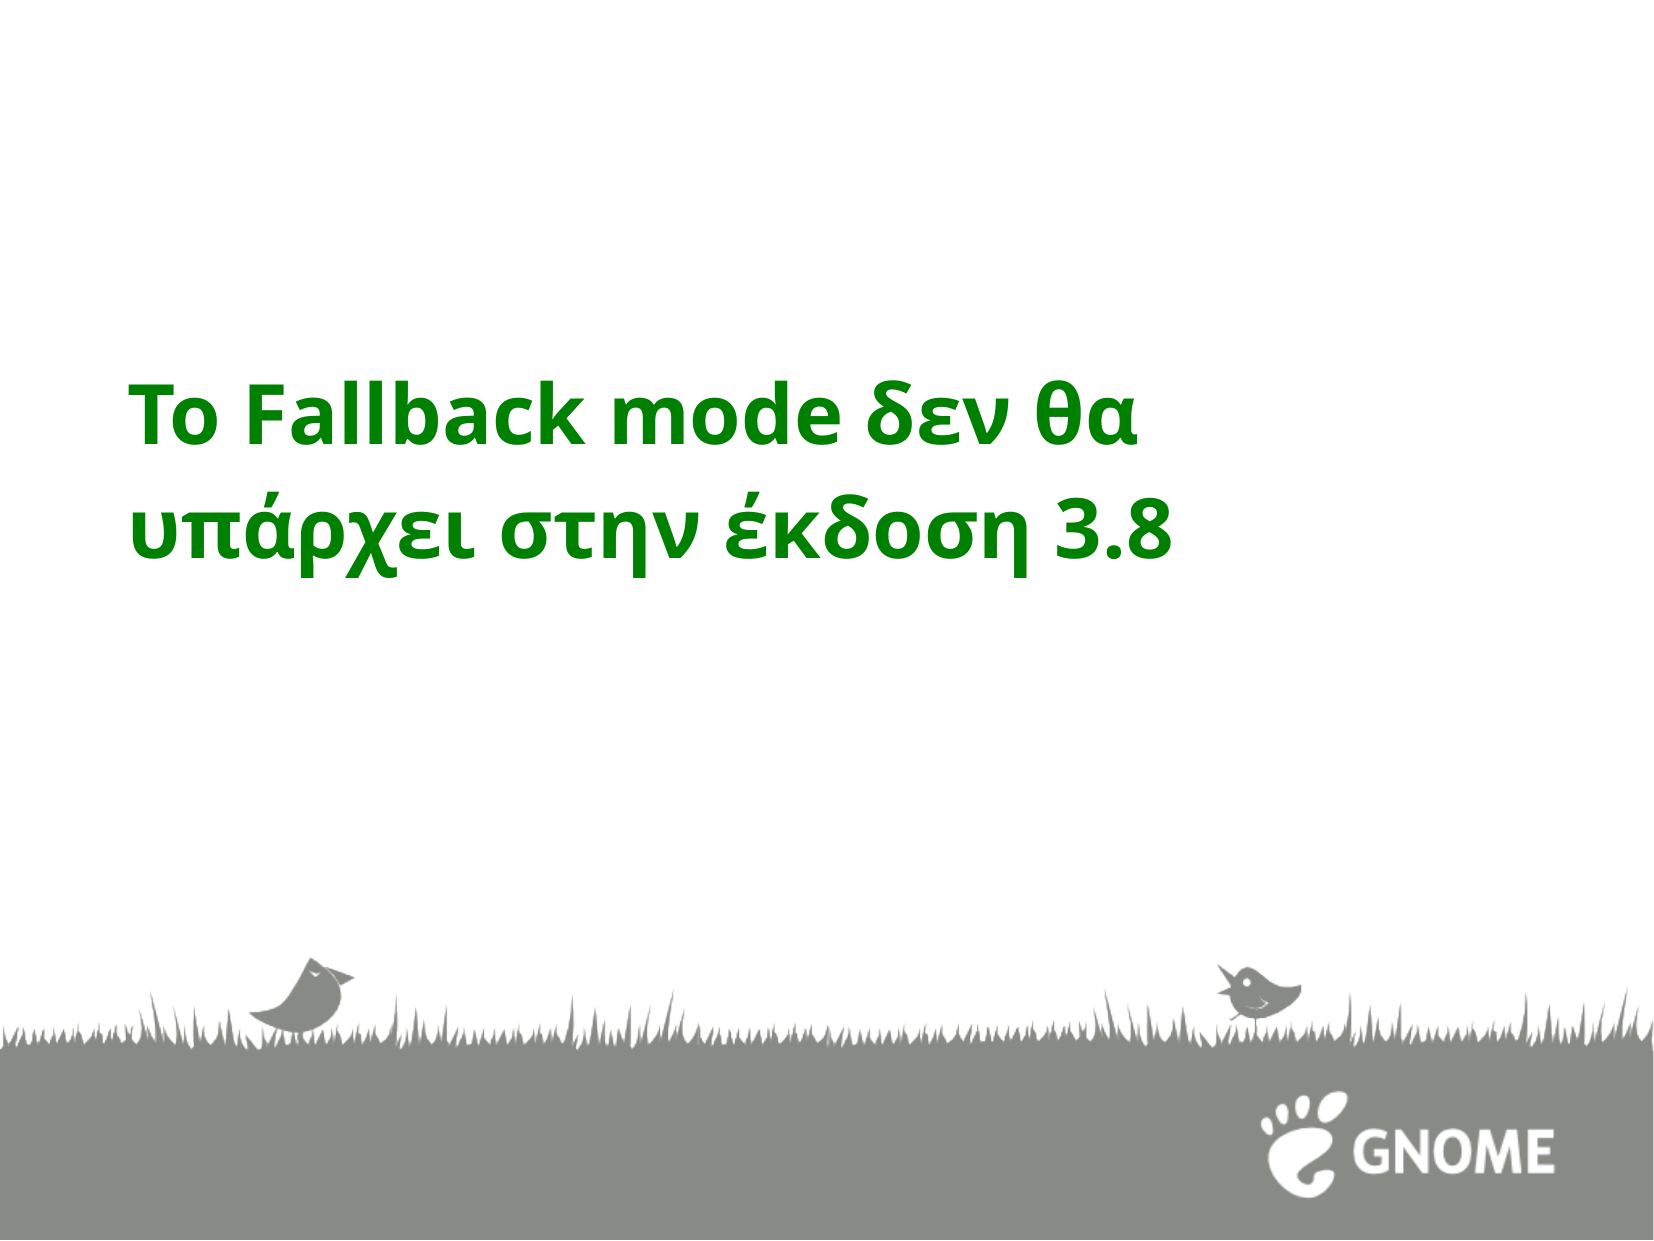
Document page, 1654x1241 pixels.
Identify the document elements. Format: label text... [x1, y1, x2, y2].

text_box Το Fallback mode δεν θα υπάρχει στην έκδοση 3.8 [112, 348, 1501, 587]
picture [0, 0, 1654, 1241]
